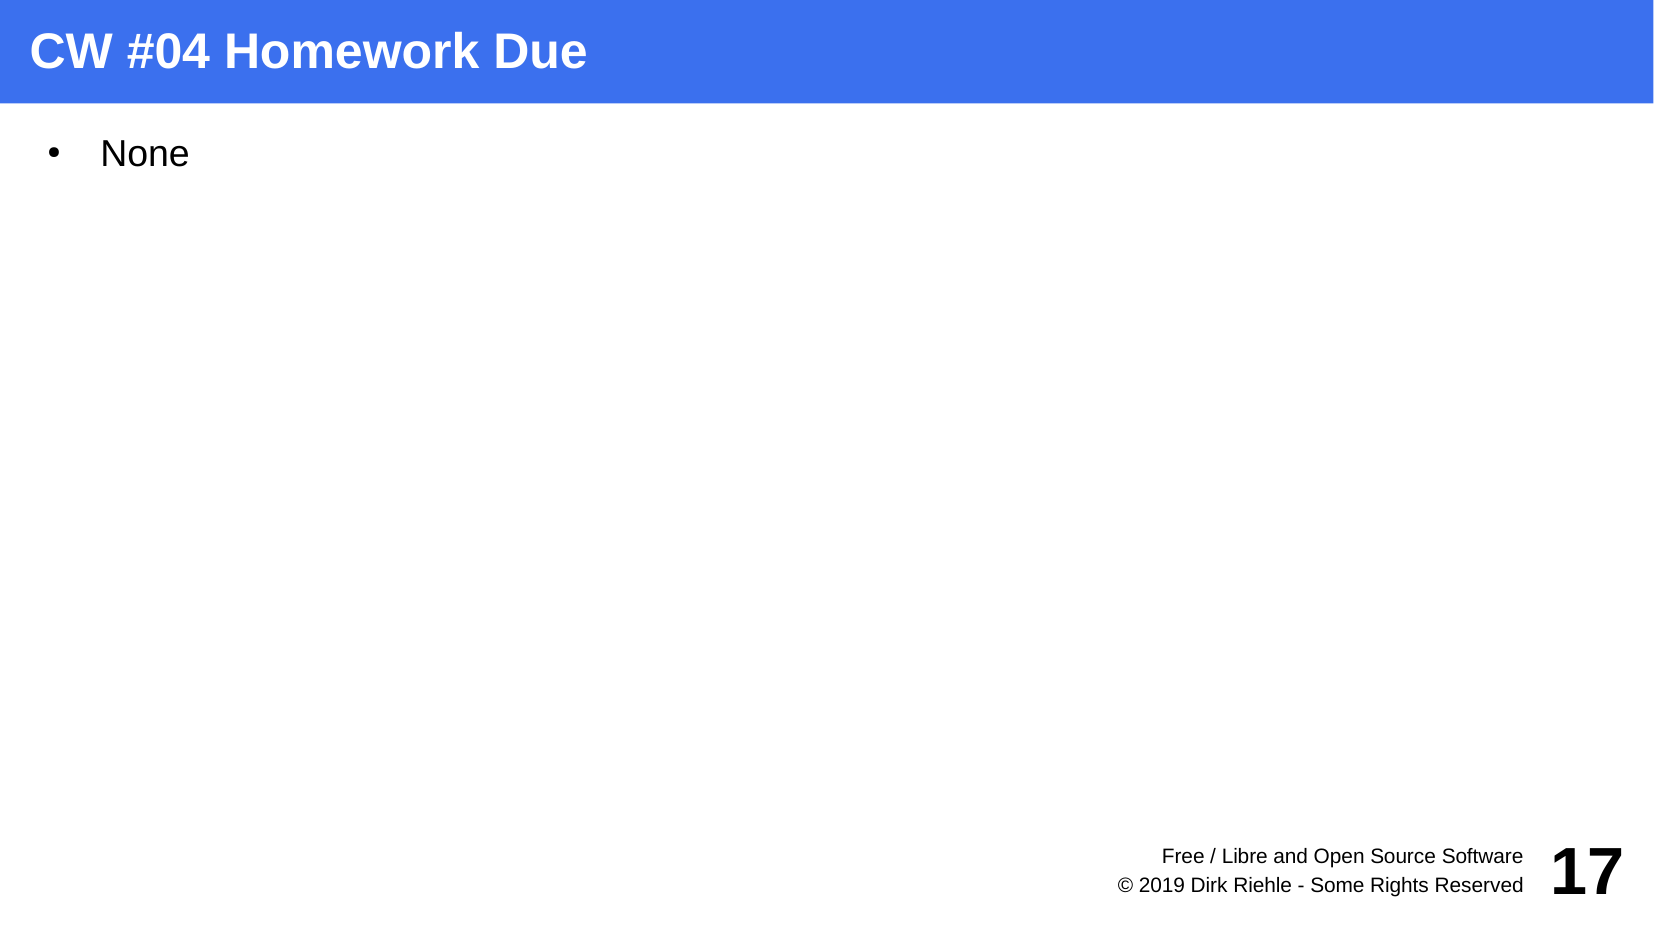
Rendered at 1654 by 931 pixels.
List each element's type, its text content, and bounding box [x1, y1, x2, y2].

title CW #04 Homework Due [0, 0, 1654, 104]
list None [29, 132, 1625, 813]
